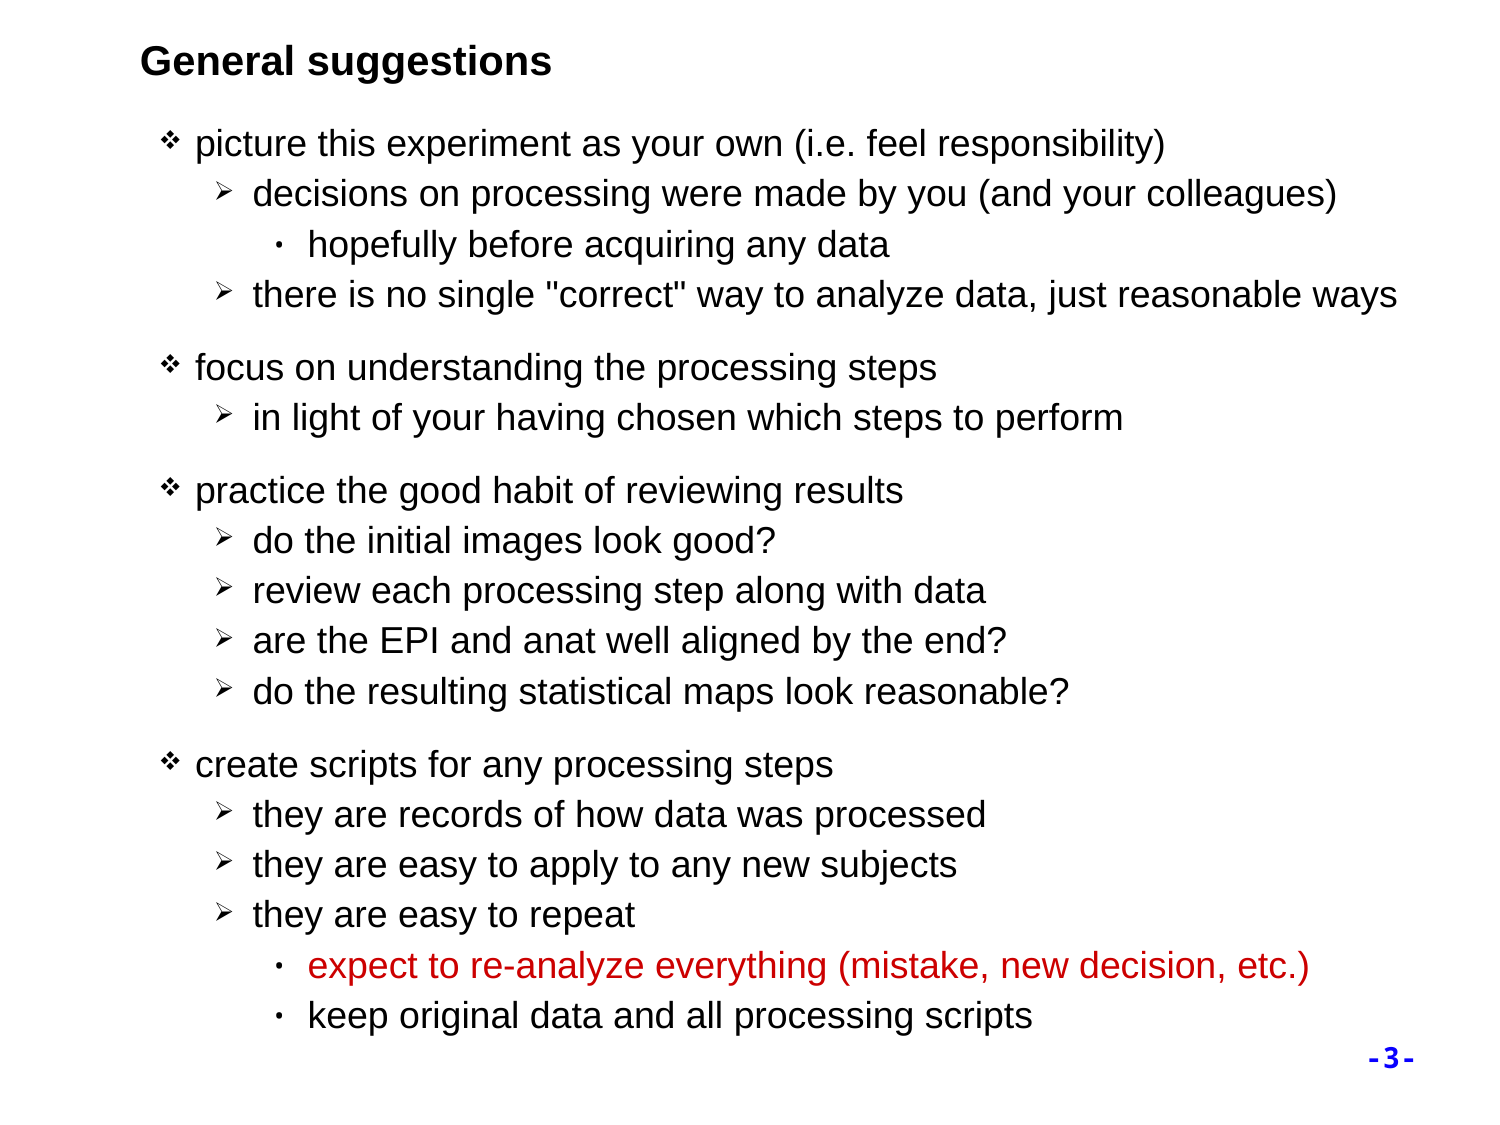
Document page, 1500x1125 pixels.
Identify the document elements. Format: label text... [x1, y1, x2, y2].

list General suggestions picture this experiment as your own (i.e. feel responsibility) decisions on processing were made by you (and your colleagues) hopefully before acquiring any data there is no single "correct" way to analyze data, just reasonable ways focus on understanding the processing steps in light of your having chosen which steps to perform practice the good habit of reviewing results do the initial images look good? review each processing step along with data are the EPI and anat well aligned by the end? do the resulting statistical maps look reasonable? create scripts for any processing steps they are records of how data was processed they are easy to apply to any new subjects they are easy to repeat expect to re-analyze everything (mistake, new decision, etc.) keep original data and all processing scripts [86, 29, 1470, 1073]
